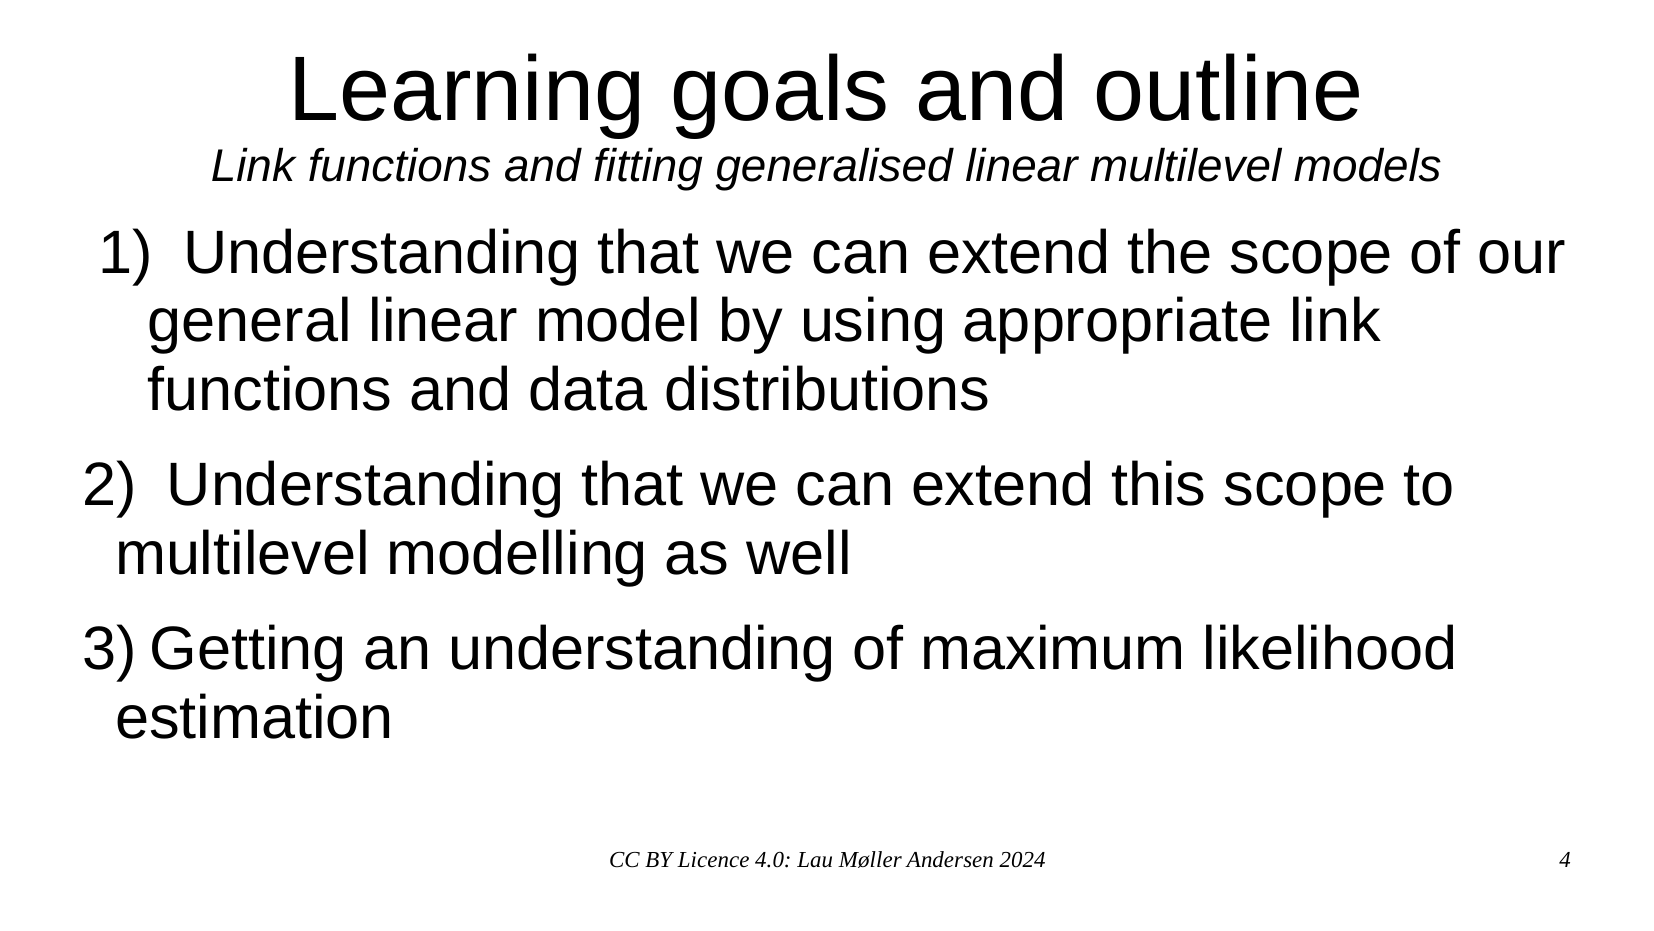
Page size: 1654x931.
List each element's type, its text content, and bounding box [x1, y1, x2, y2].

list Understanding that we can extend the scope of our general linear model by using appropriate link functions and data distributions Understanding that we can extend this scope to multilevel modelling as well Getting an understanding of maximum likelihood estimation [82, 217, 1571, 758]
title Learning goals and outline Link functions and fitting generalised linear multilevel models [82, 32, 1571, 197]
